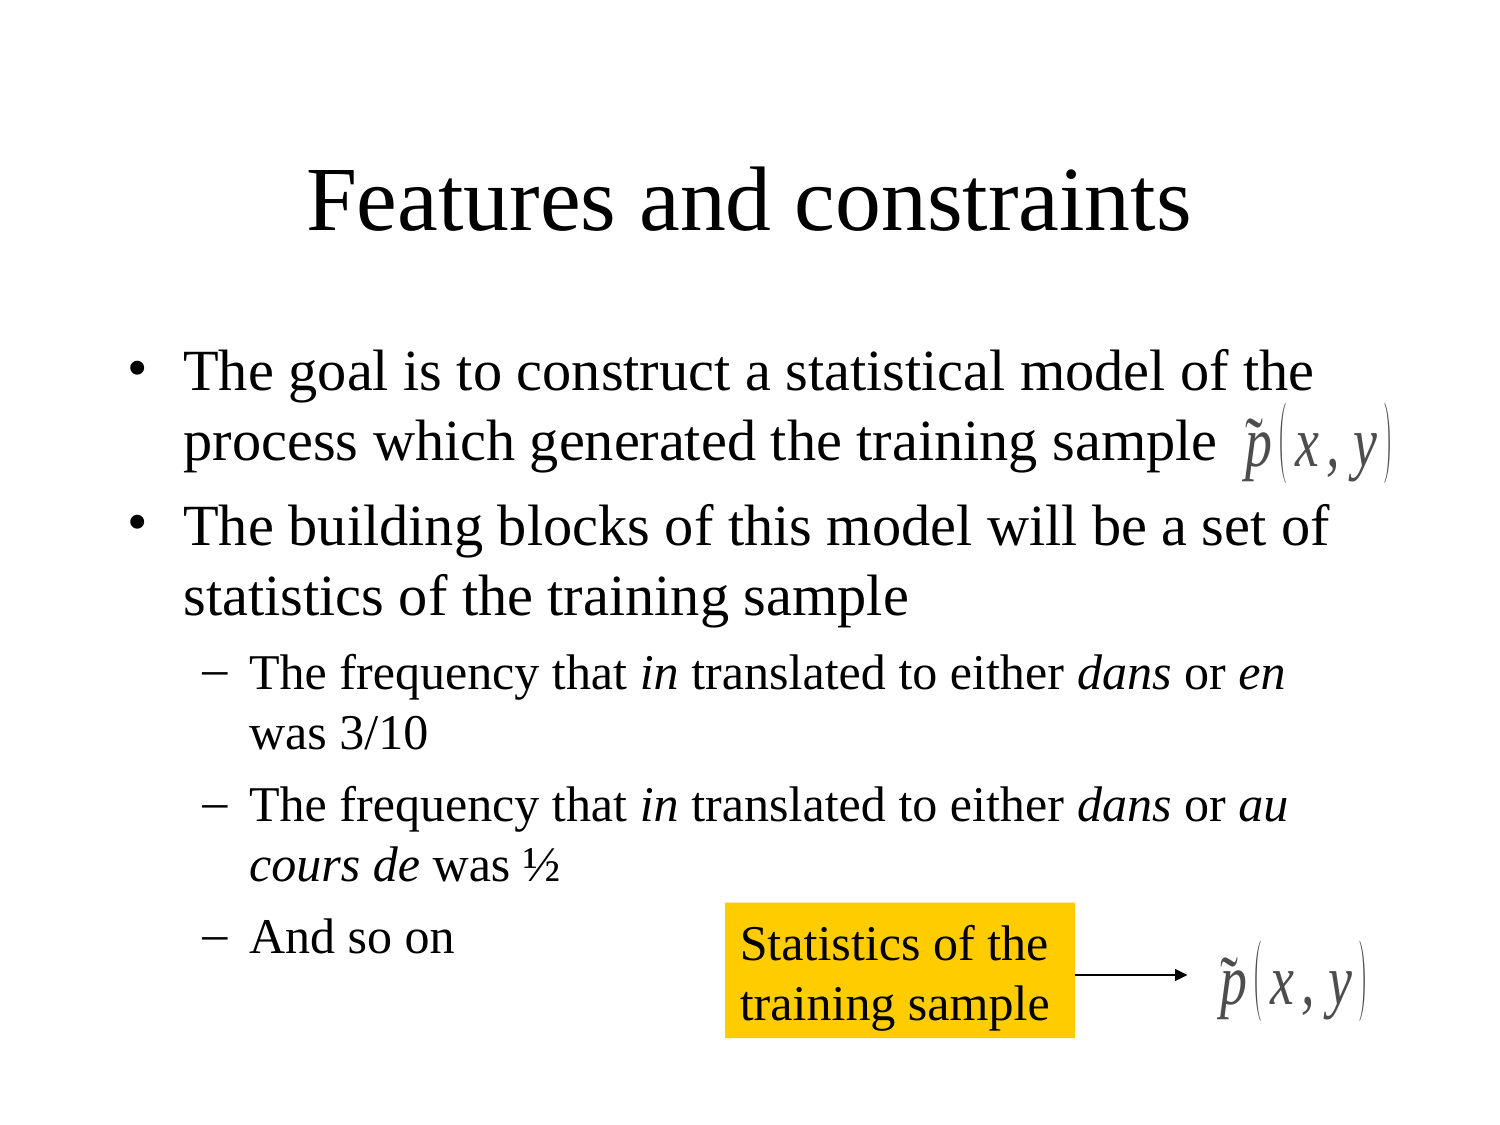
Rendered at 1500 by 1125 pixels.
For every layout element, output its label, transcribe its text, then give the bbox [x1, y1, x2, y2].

list The goal is to construct a statistical model of the process which generated the training sample The building blocks of this model will be a set of statistics of the training sample The frequency that in translated to either dans or en was 3/10 The frequency that in translated to either dans or au cours de was ½ And so on [112, 324, 1388, 1001]
text_box Statistics of the training sample [725, 902, 1076, 1039]
title Features and constraints [112, 99, 1388, 288]
chart [1224, 398, 1413, 488]
chart [1200, 937, 1388, 1027]
